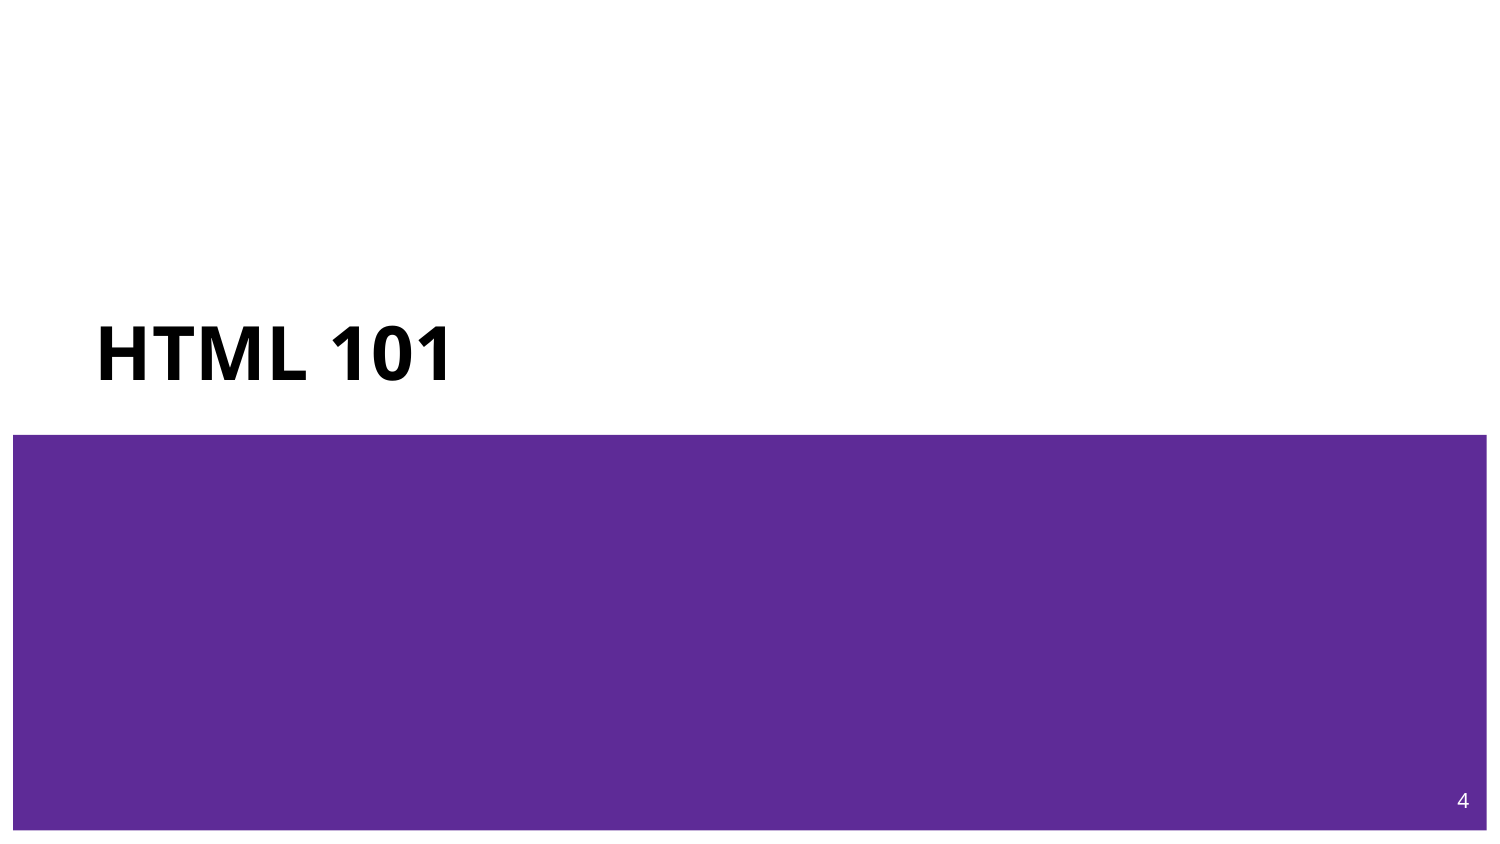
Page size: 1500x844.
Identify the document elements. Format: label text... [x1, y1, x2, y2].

slide_number <number> [1394, 769, 1484, 834]
title HTML 101 [79, 281, 1423, 411]
